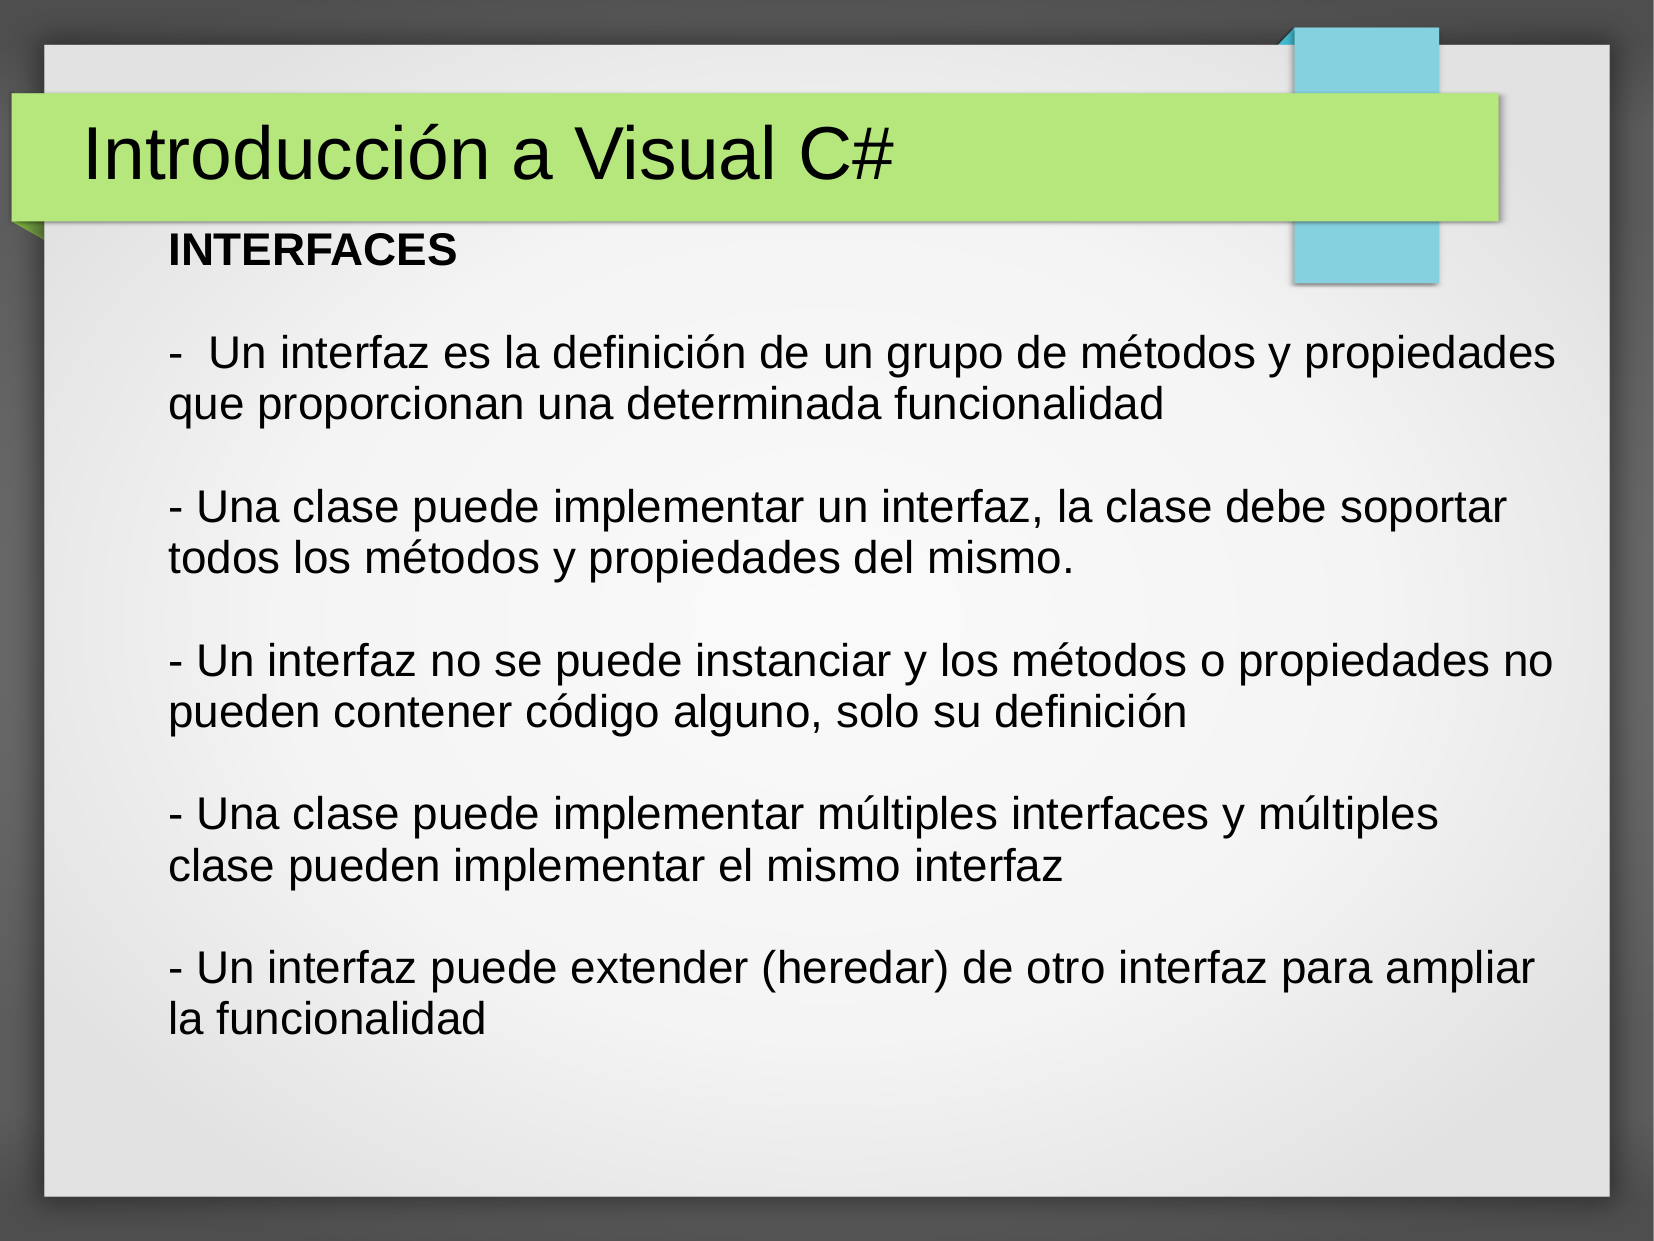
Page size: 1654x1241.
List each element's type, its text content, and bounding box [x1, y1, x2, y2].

title Introducción a Visual C# [82, 94, 1264, 213]
picture [0, 0, 1654, 1241]
text_box INTERFACES - Un interfaz es la definición de un grupo de métodos y propiedades que proporcionan una determinada funcionalidad - Una clase puede implementar un interfaz, la clase debe soportar todos los métodos y propiedades del mismo. - Un interfaz no se puede instanciar y los métodos o propiedades no pueden contener código alguno, solo su definición - Una clase puede implementar múltiples interfaces y múltiples clase pueden implementar el mismo interfaz - Un interfaz puede extender (heredar) de otro interfaz para ampliar la funcionalidad [94, 224, 1560, 1182]
